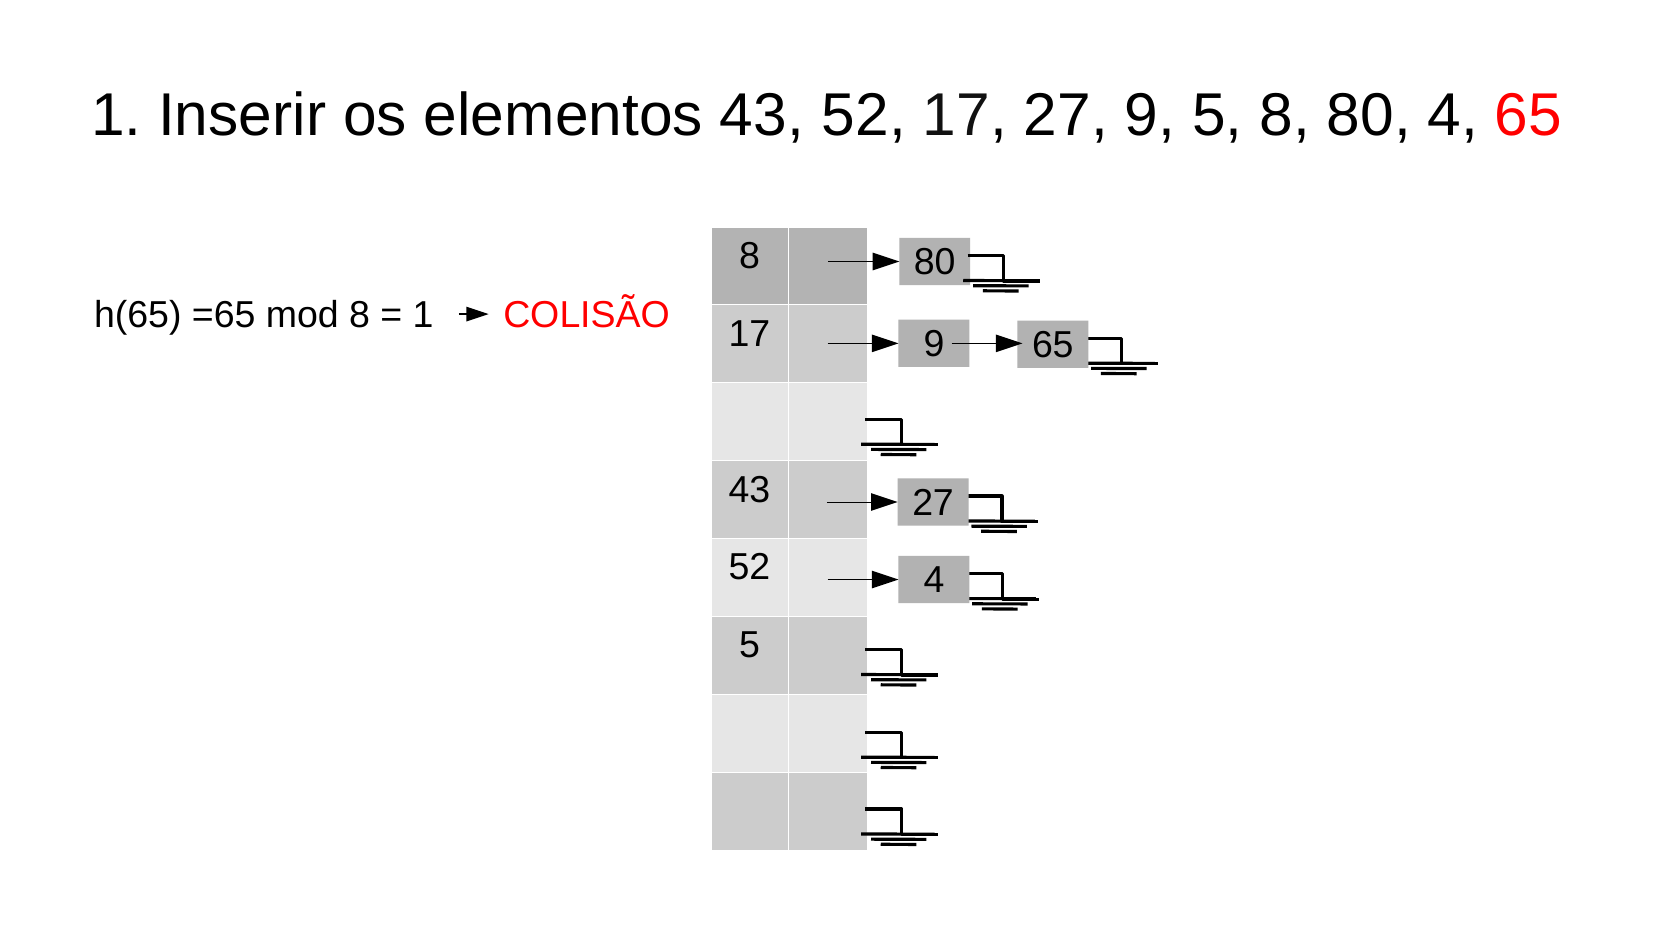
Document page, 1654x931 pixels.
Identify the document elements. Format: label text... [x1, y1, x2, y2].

table_cell 43 [712, 461, 788, 538]
table_cell [712, 695, 788, 772]
table_header [789, 228, 867, 304]
text_box 9 [898, 319, 970, 367]
table_cell [789, 383, 867, 460]
table_cell [789, 539, 867, 616]
table_cell [789, 695, 867, 772]
title 1. Inserir os elementos 43, 52, 17, 27, 9, 5, 8, 80, 4, 65 [82, 37, 1571, 193]
table_cell [789, 461, 867, 538]
text_box h(65) =65 mod 8 = 1 [79, 285, 459, 343]
text_box 4 [898, 555, 970, 604]
table_cell [712, 773, 788, 850]
table_header 8 [712, 228, 788, 304]
table_cell [789, 305, 867, 382]
table_cell [789, 773, 867, 850]
table_cell [712, 383, 788, 460]
text_box 65 [1017, 320, 1089, 368]
table_cell [789, 617, 867, 694]
table_cell 17 [712, 305, 788, 382]
text_box 80 [899, 237, 971, 286]
table_cell 5 [712, 617, 788, 694]
text_box COLISÃO [488, 285, 686, 343]
text_box 27 [897, 478, 969, 526]
table_cell 52 [712, 539, 788, 616]
